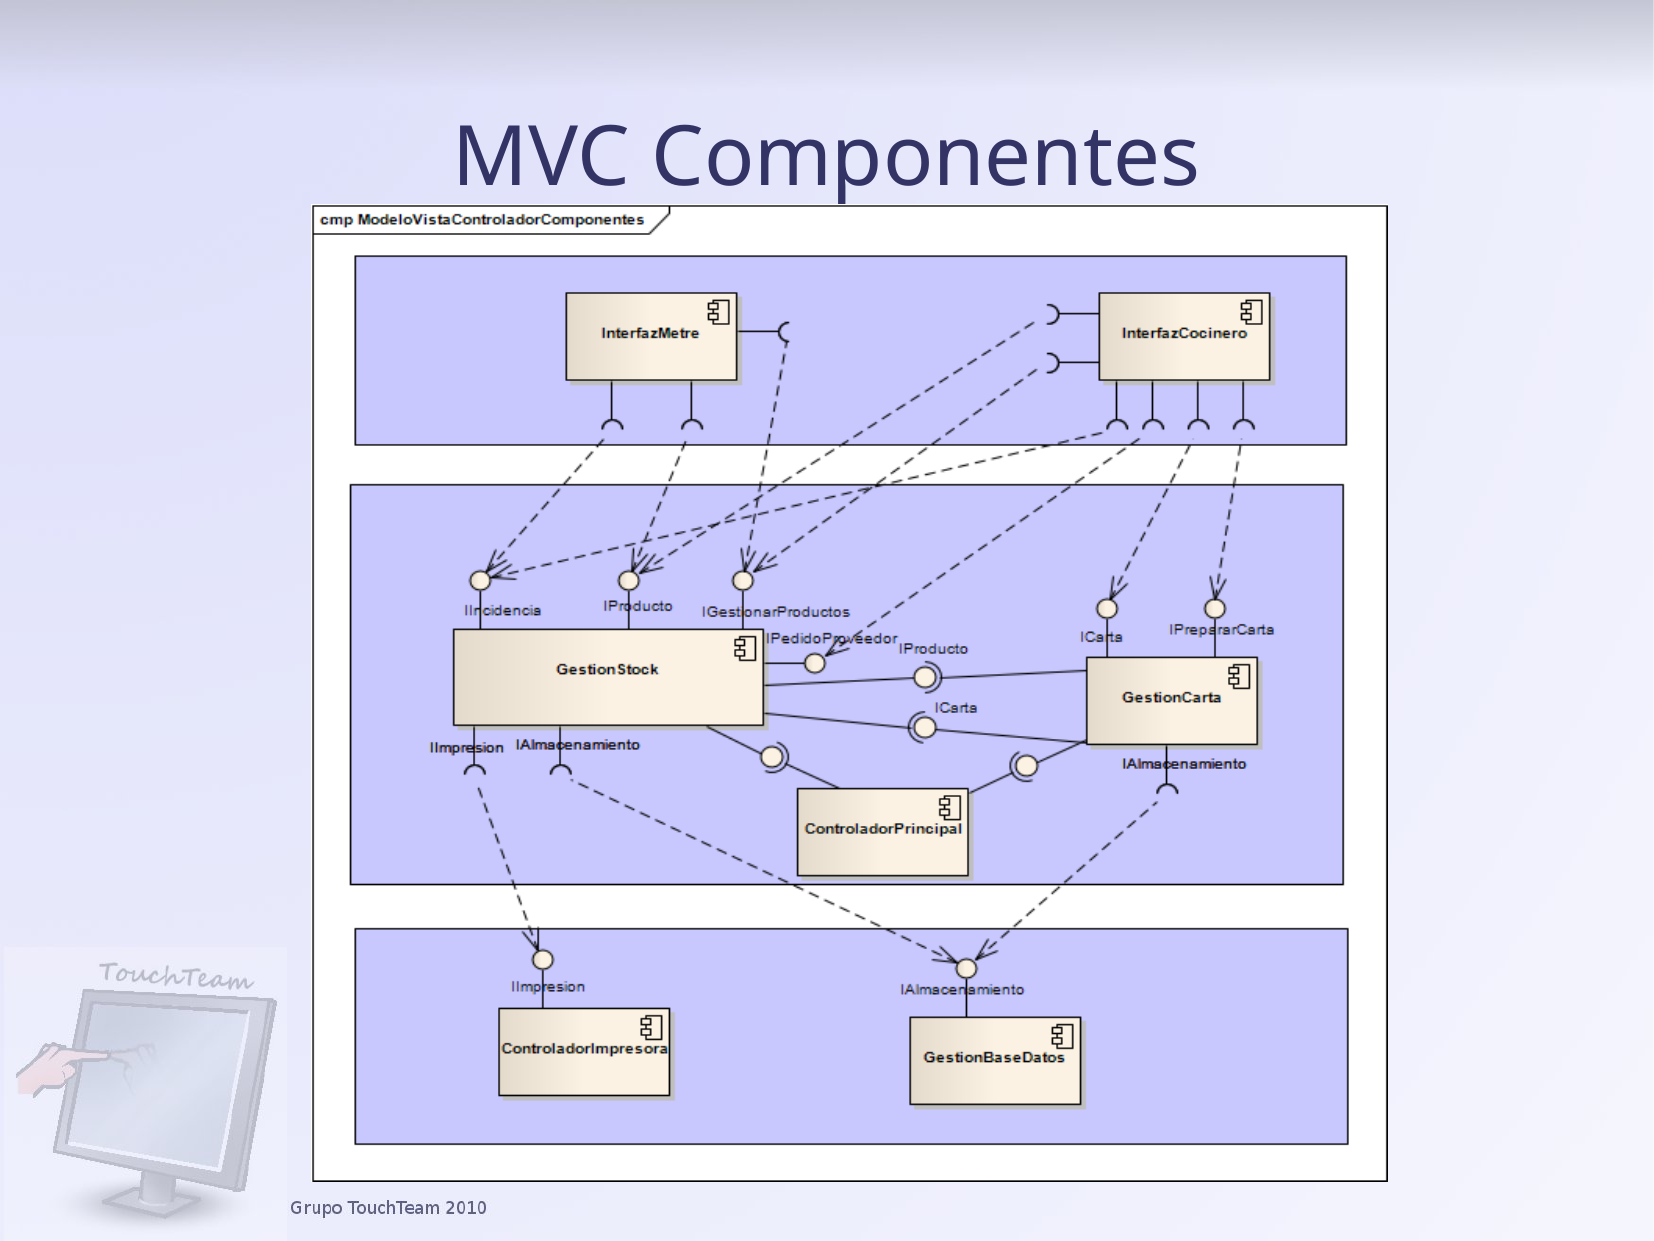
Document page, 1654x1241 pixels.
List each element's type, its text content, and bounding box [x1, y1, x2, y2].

picture [0, 0, 1654, 1241]
title MVC Componentes [82, 49, 1571, 257]
